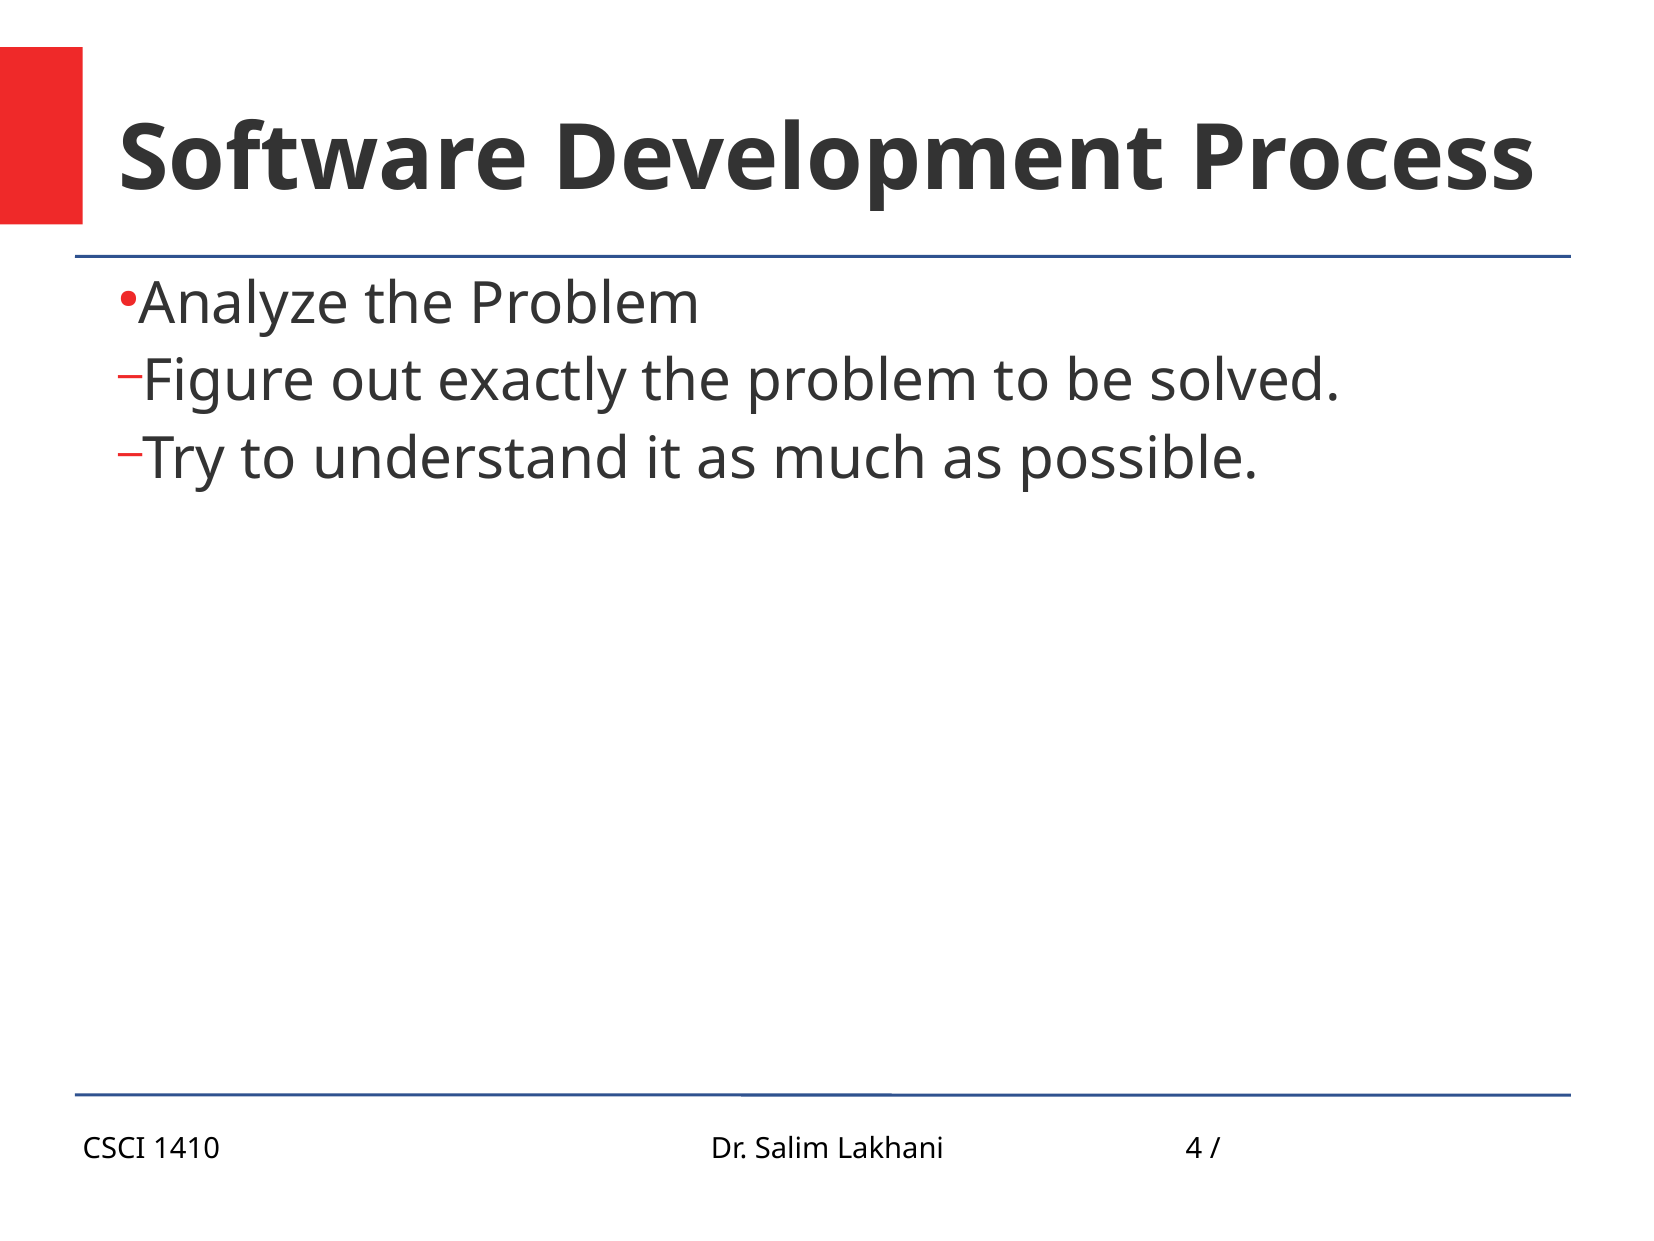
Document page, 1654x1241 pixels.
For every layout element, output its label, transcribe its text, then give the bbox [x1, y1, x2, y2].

text_box Dr. Salim Lakhani [565, 1129, 1090, 1216]
text_box CSCI 1410 [82, 1129, 468, 1216]
text_box / [1185, 1129, 1571, 1216]
title Software Development Process [118, 49, 1571, 257]
list Analyze the Problem Figure out exactly the problem to be solved. Try to understand it as much as possible. [118, 265, 1536, 1081]
